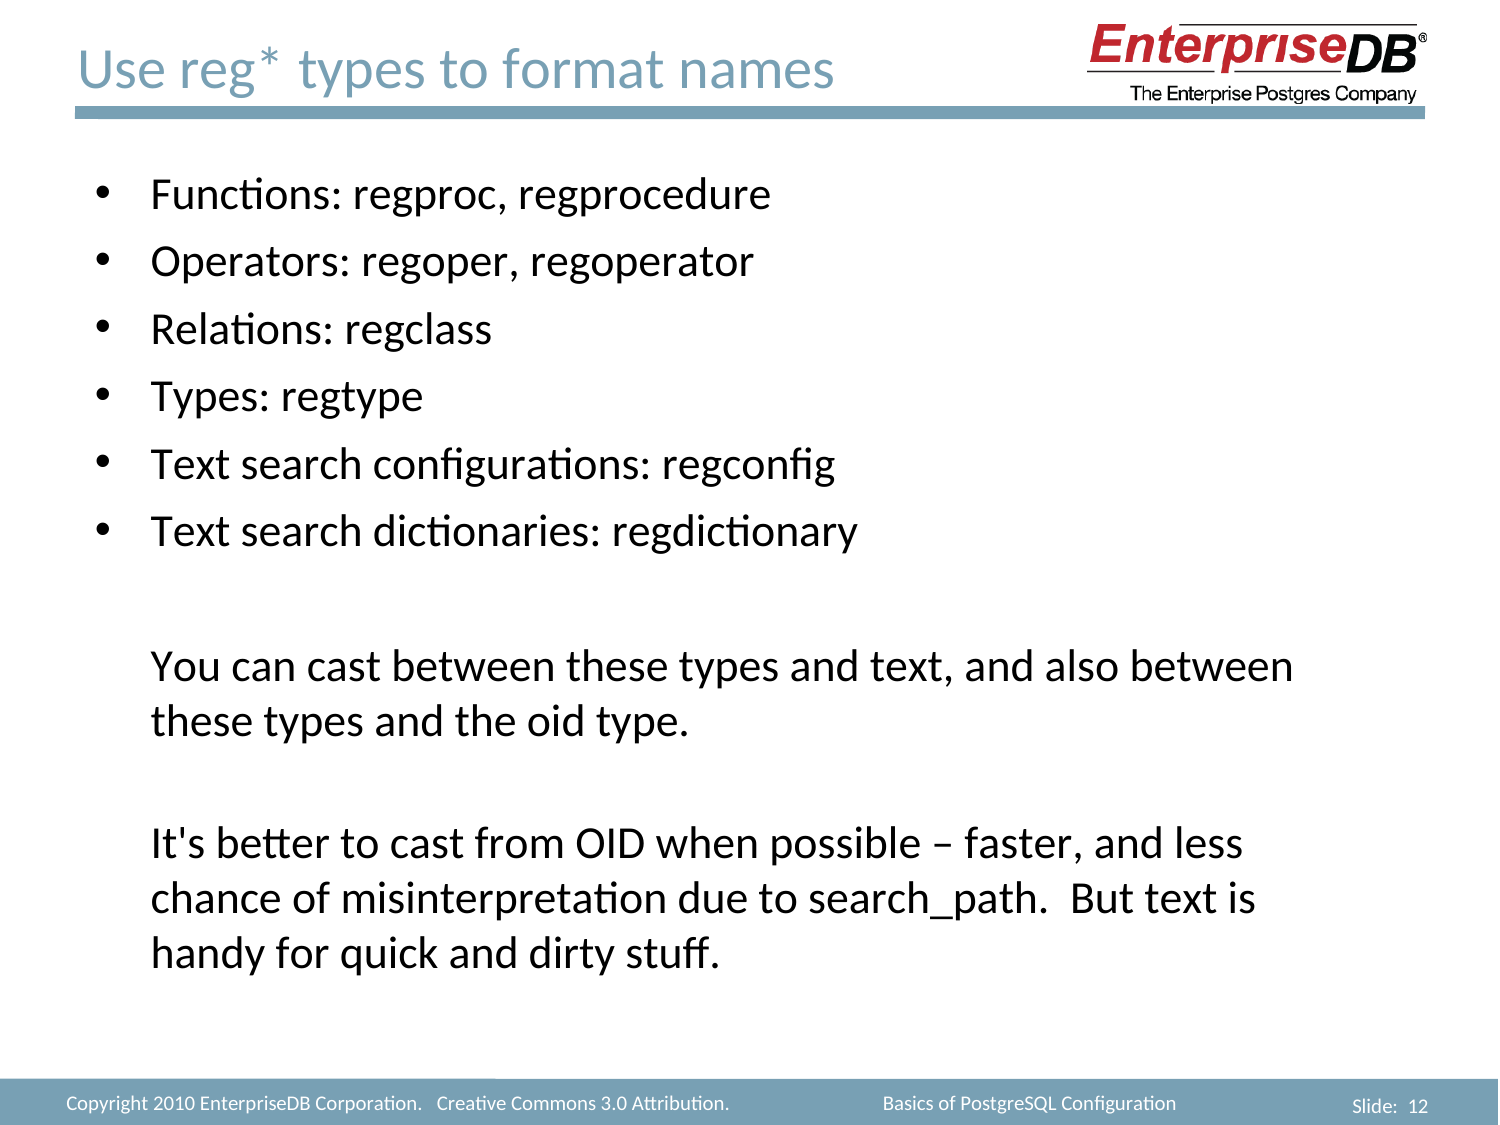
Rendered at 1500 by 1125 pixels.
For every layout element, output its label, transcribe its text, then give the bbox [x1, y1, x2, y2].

title Use reg* types to format names [62, 4, 1088, 126]
list Functions: regproc, regprocedure Operators: regoper, regoperator Relations: regclass Types: regtype Text search configurations: regconfig Text search dictionaries: regdictionary You can cast between these types and text, and also between these types and the oid type. It's better to cast from OID when possible – faster, and less chance of misinterpretation due to search_path. But text is handy for quick and dirty stuff. [79, 155, 1384, 1051]
picture [1088, 24, 1427, 104]
